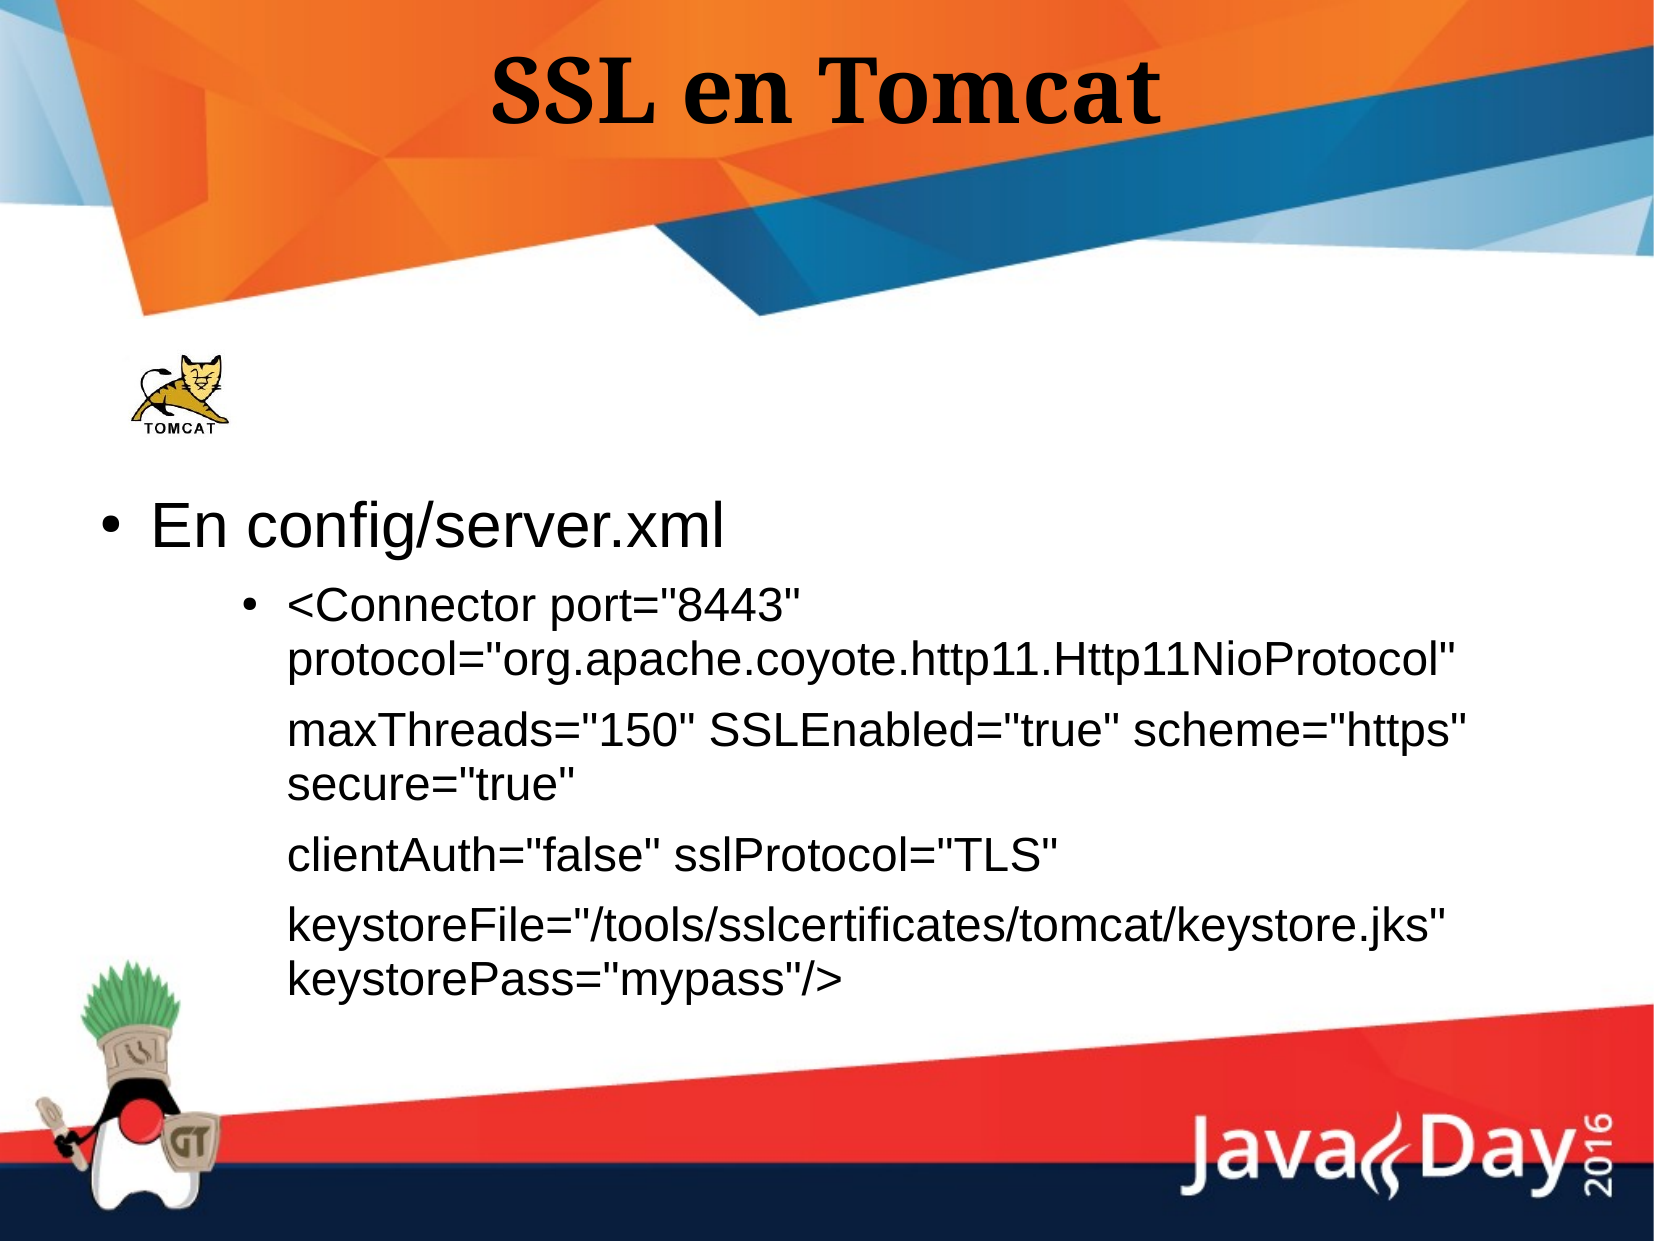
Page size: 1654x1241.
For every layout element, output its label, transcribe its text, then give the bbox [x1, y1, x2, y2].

picture [1291, 194, 1303, 200]
picture [0, 0, 1654, 1241]
list En config/server.xml <Connector port="8443" protocol="org.apache.coyote.http11.Http11NioProtocol" maxThreads="150" SSLEnabled="true" scheme="https" secure="true" clientAuth="false" sslProtocol="TLS" keystoreFile="/tools/sslcertificates/tomcat/keystore.jks" keystorePass="mypass"/> [82, 290, 1571, 1010]
title SSL en Tomcat [82, 0, 1571, 192]
